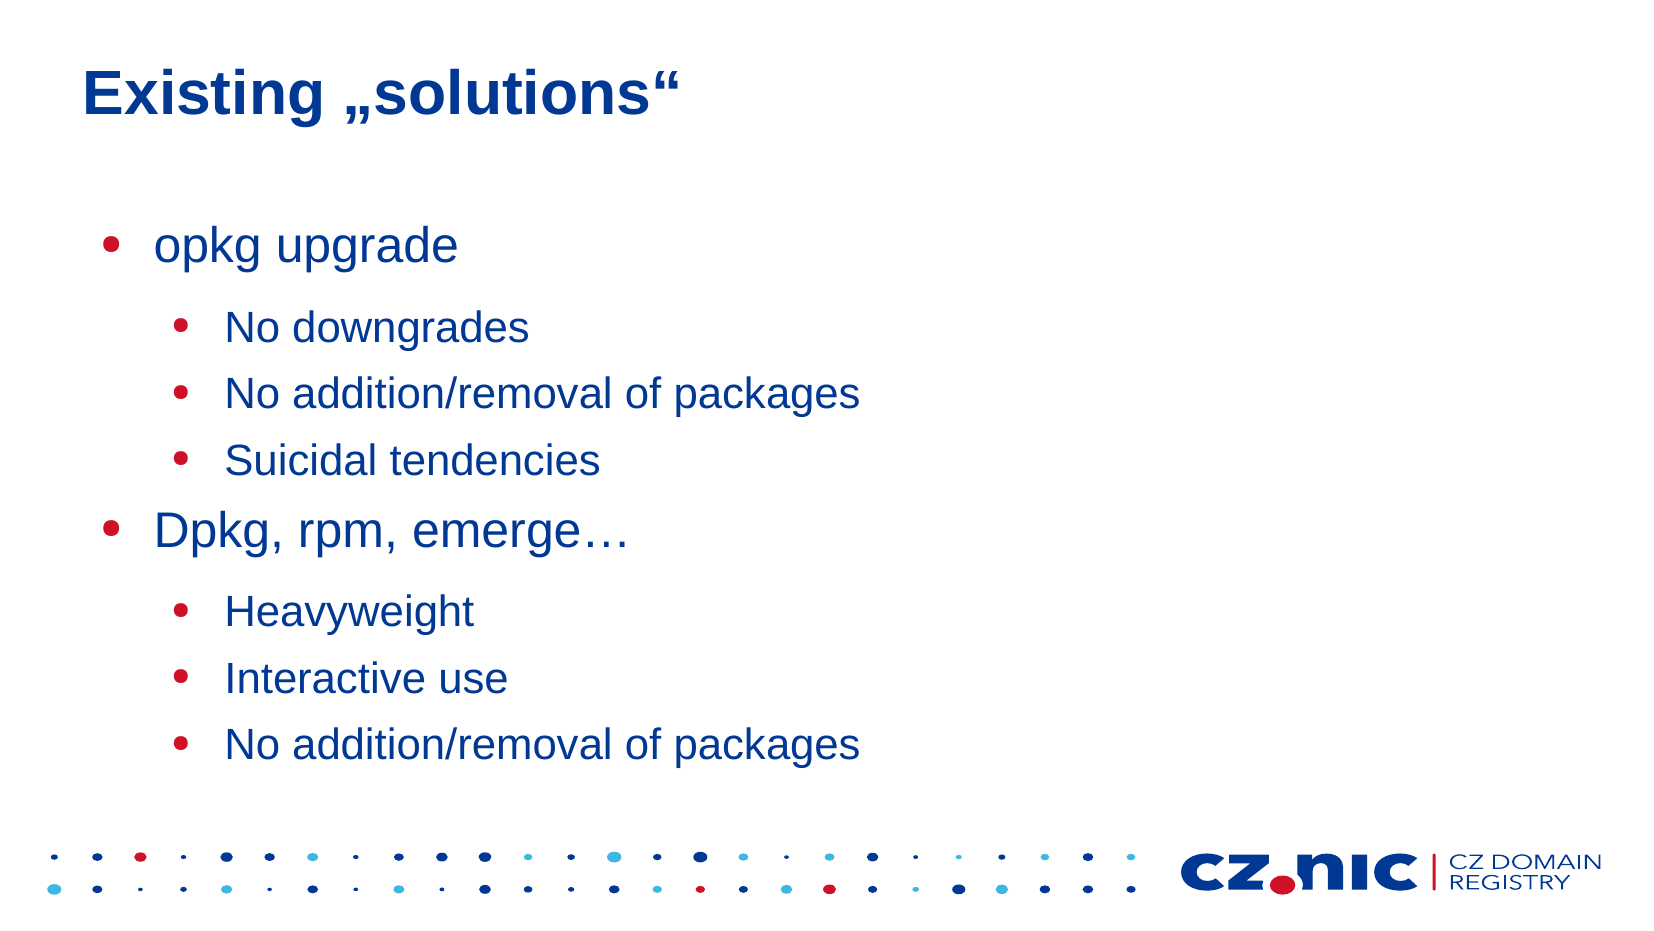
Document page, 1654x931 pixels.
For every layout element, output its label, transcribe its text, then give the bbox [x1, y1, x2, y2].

list opkg upgrade No downgrades No addition/removal of packages Suicidal tendencies Dpkg, rpm, emerge… Heavyweight Interactive use No addition/removal of packages [82, 217, 1571, 758]
title Existing „solutions“ [82, 53, 1571, 133]
